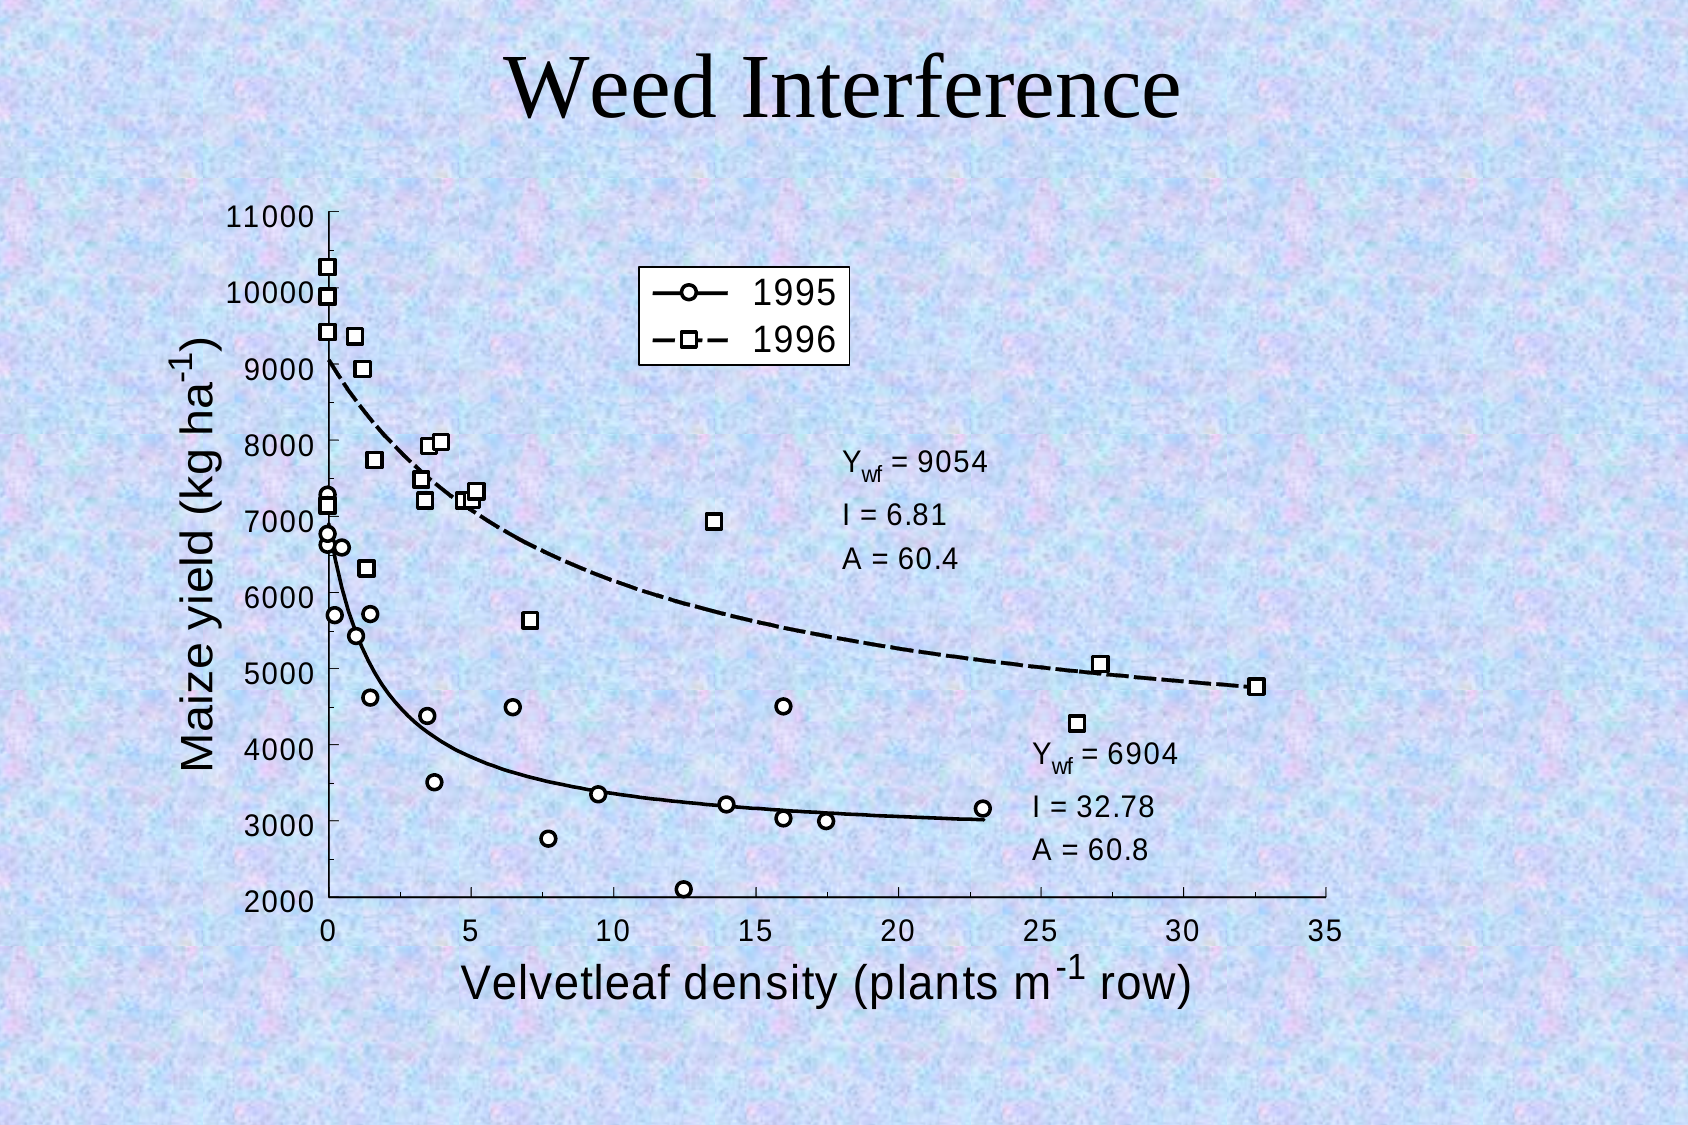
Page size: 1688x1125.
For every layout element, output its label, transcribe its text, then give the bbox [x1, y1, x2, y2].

picture [0, 0, 1688, 1125]
title Weed Interference [126, 0, 1561, 163]
